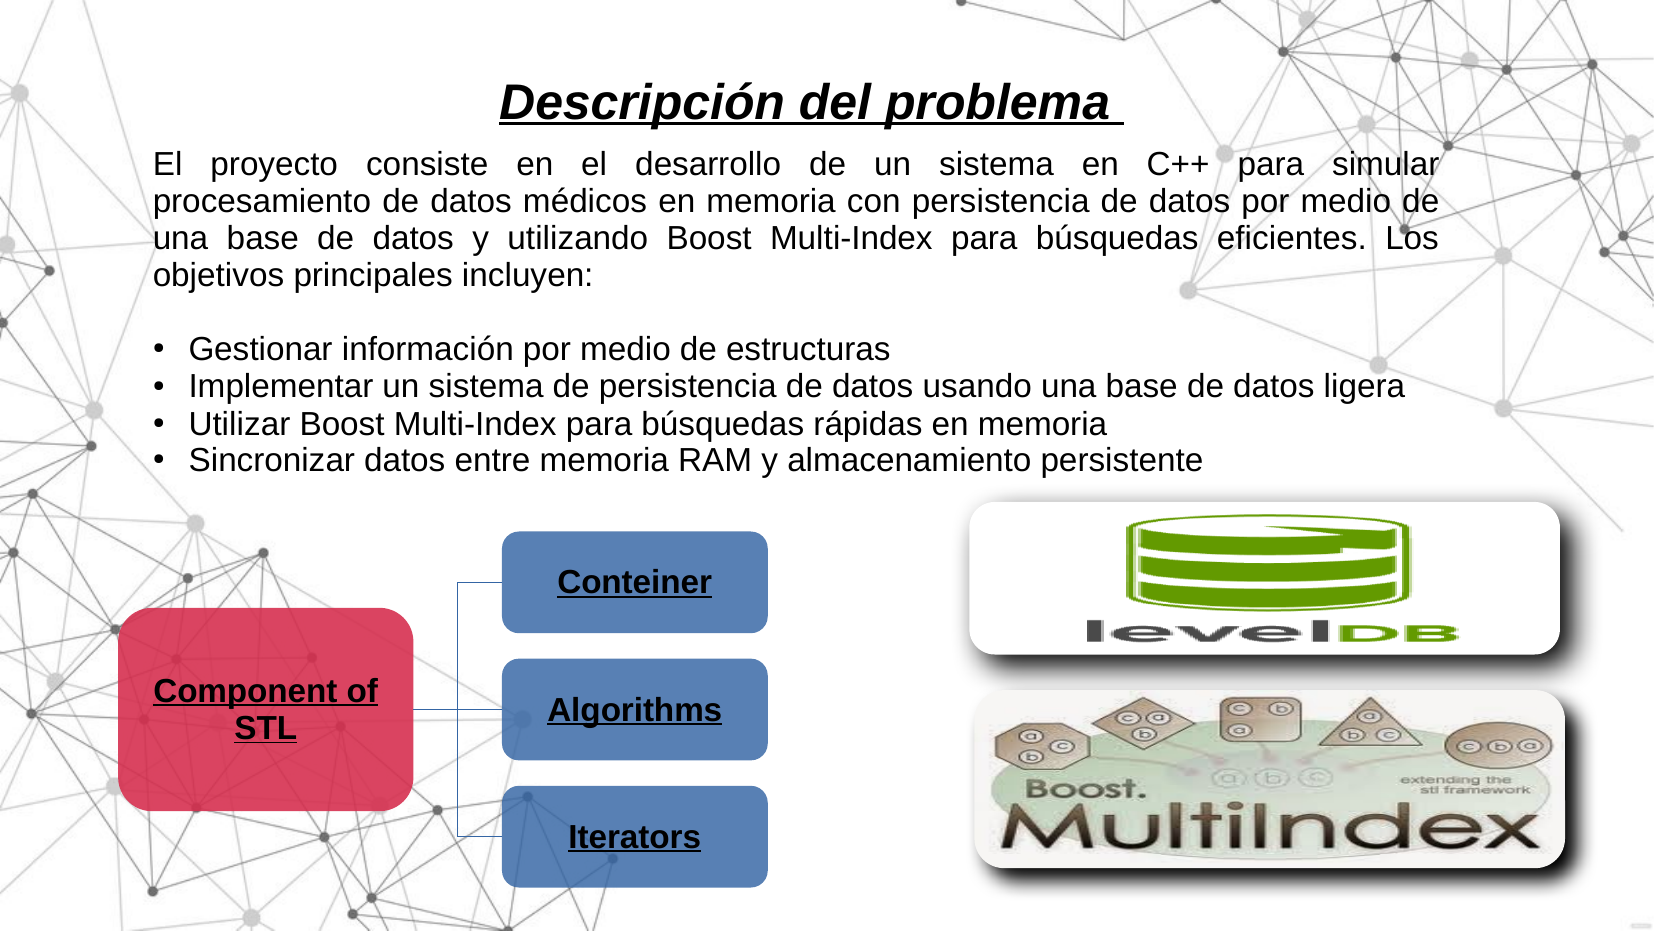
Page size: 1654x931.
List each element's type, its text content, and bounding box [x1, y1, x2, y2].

text_box El proyecto consiste en el desarrollo de un sistema en C++ para simular procesamiento de datos médicos en memoria con persistencia de datos por medio de una base de datos y utilizando Boost Multi-Index para búsquedas eficientes. Los objetivos principales incluyen: Gestionar información por medio de estructuras Implementar un sistema de persistencia de datos usando una base de datos ligera Utilizar Boost Multi-Index para búsquedas rápidas en memoria Sincronizar datos entre memoria RAM y almacenamiento persistente [118, 147, 1477, 562]
text_box Component of STL [118, 607, 414, 812]
text_box Iterators [501, 785, 768, 888]
text_box Algorithms [501, 658, 768, 761]
text_box [974, 690, 1566, 869]
text_box [969, 501, 1560, 655]
text_box Conteiner [501, 531, 768, 634]
title Descripción del problema [383, 59, 1240, 145]
